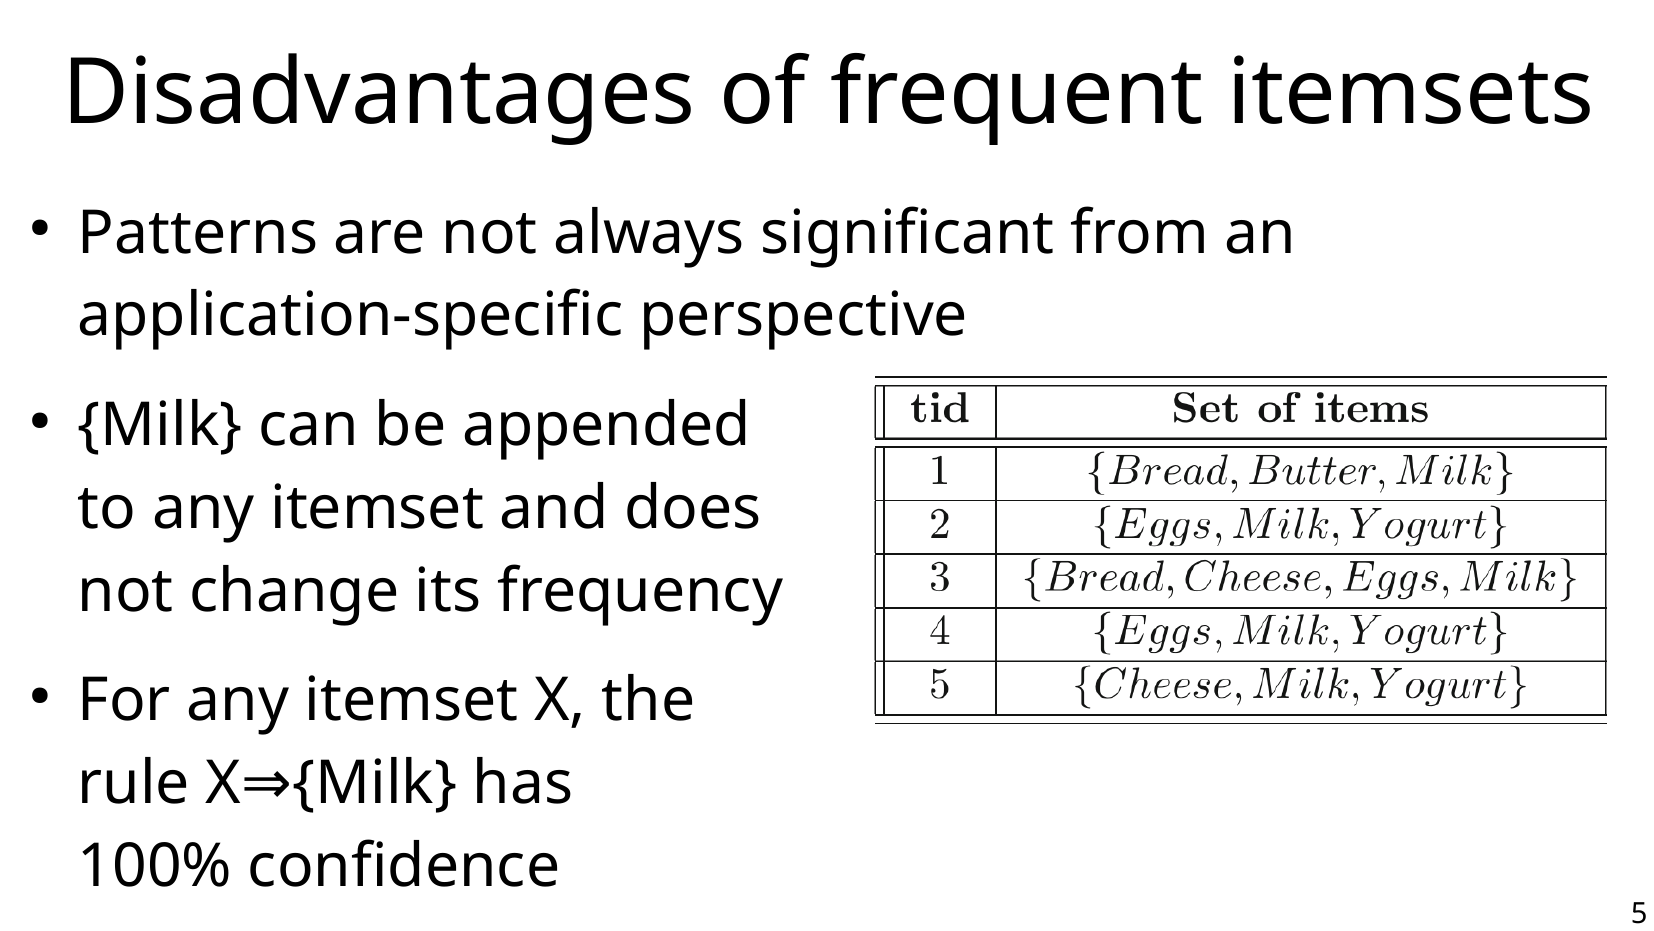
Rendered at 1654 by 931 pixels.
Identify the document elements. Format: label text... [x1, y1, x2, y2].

list Patterns are not always significant from an application-specific perspective {Milk} can be appended to any itemset and does not change its frequency For any itemset X, the rule X⇒{Milk} has 100% confidence [13, 188, 1546, 906]
picture [856, 367, 1607, 743]
title Disadvantages of frequent itemsets [2, 1, 1654, 174]
